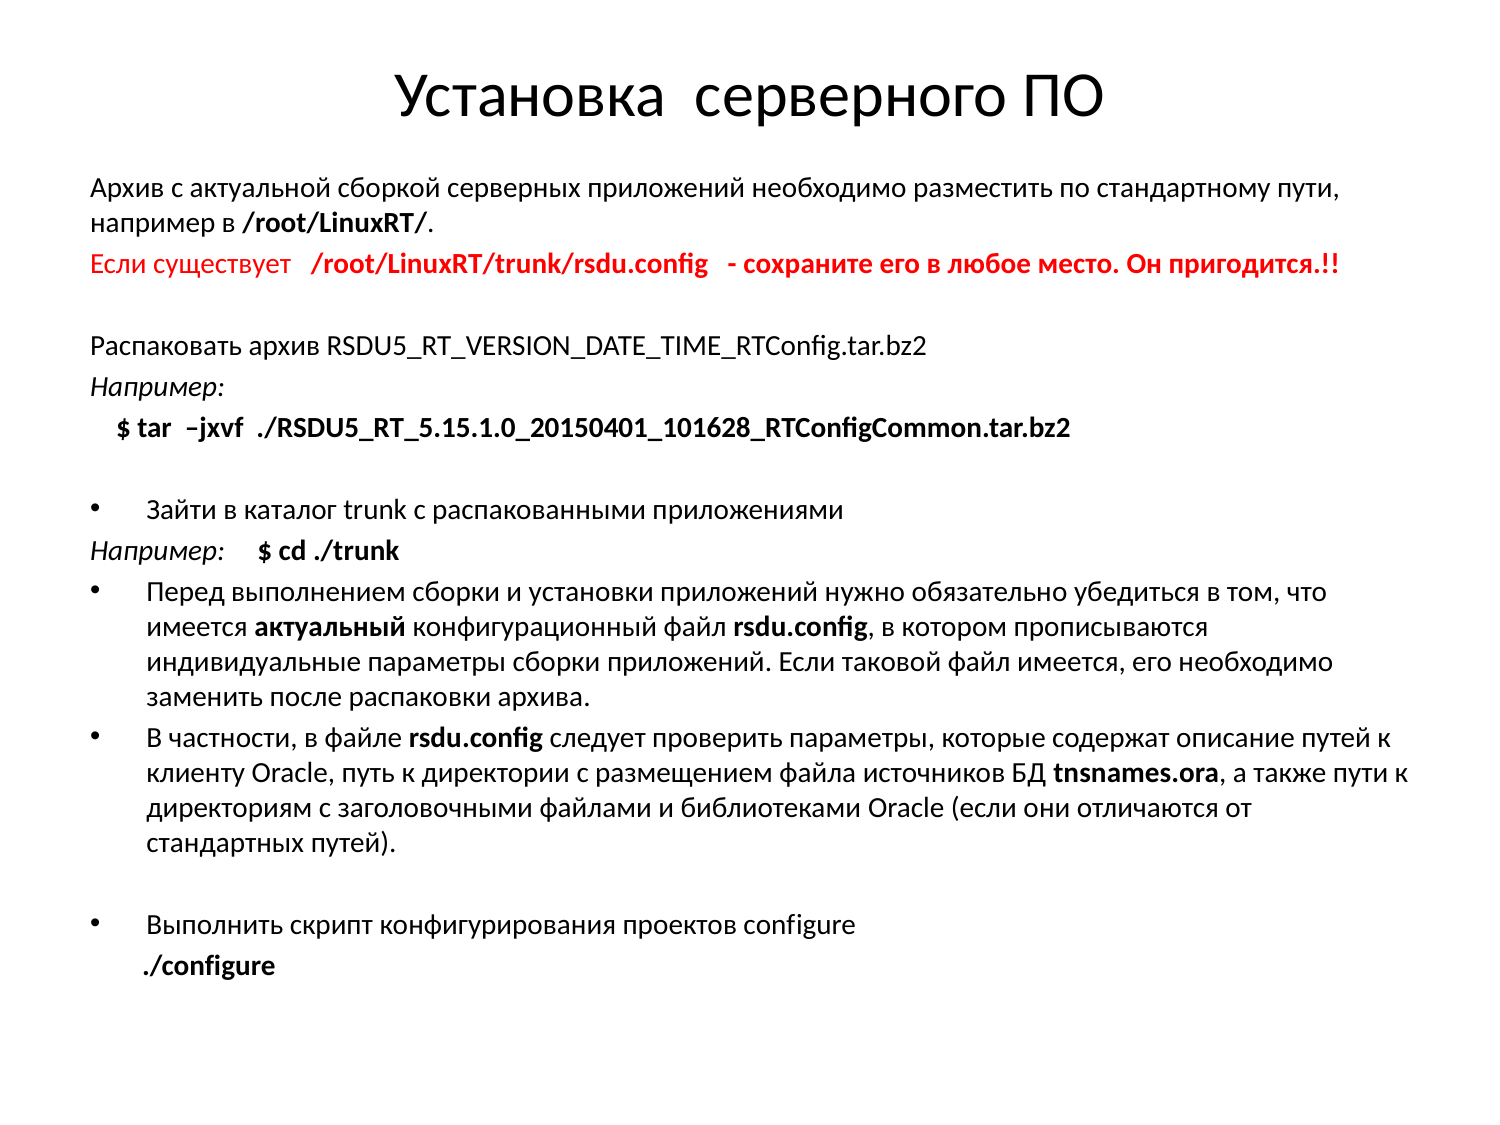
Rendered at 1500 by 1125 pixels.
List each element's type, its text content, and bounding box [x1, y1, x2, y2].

title Установка серверного ПО [75, 45, 1425, 138]
list Архив с актуальной сборкой серверных приложений необходимо разместить по стандартному пути, например в /root/LinuxRT/. Если существует /root/LinuxRT/trunk/rsdu.config - сохраните его в любое место. Он пригодится.!! Распаковать архив RSDU5_RT_VERSION_DATE_TIME_RTConfig.tar.bz2 Например: $ tar –jxvf ./RSDU5_RT_5.15.1.0_20150401_101628_RTConfigCommon.tar.bz2 Зайти в каталог trunk с распакованными приложениями Например: $ cd ./trunk Перед выполнением сборки и установки приложений нужно обязательно убедиться в том, что имеется актуальный конфигурационный файл rsdu.config, в котором прописываются индивидуальные параметры сборки приложений. Если таковой файл имеется, его необходимо заменить после распаковки архива. В частности, в файле rsdu.config следует проверить параметры, которые содержат описание путей к клиенту Oracle, путь к директории с размещением файла источников БД tnsnames.ora, а также пути к директориям с заголовочными файлами и библиотеками Oracle (если они отличаются от стандартных путей). Выполнить скрипт конфигурирования проектов configure ./configure [75, 160, 1425, 1083]
